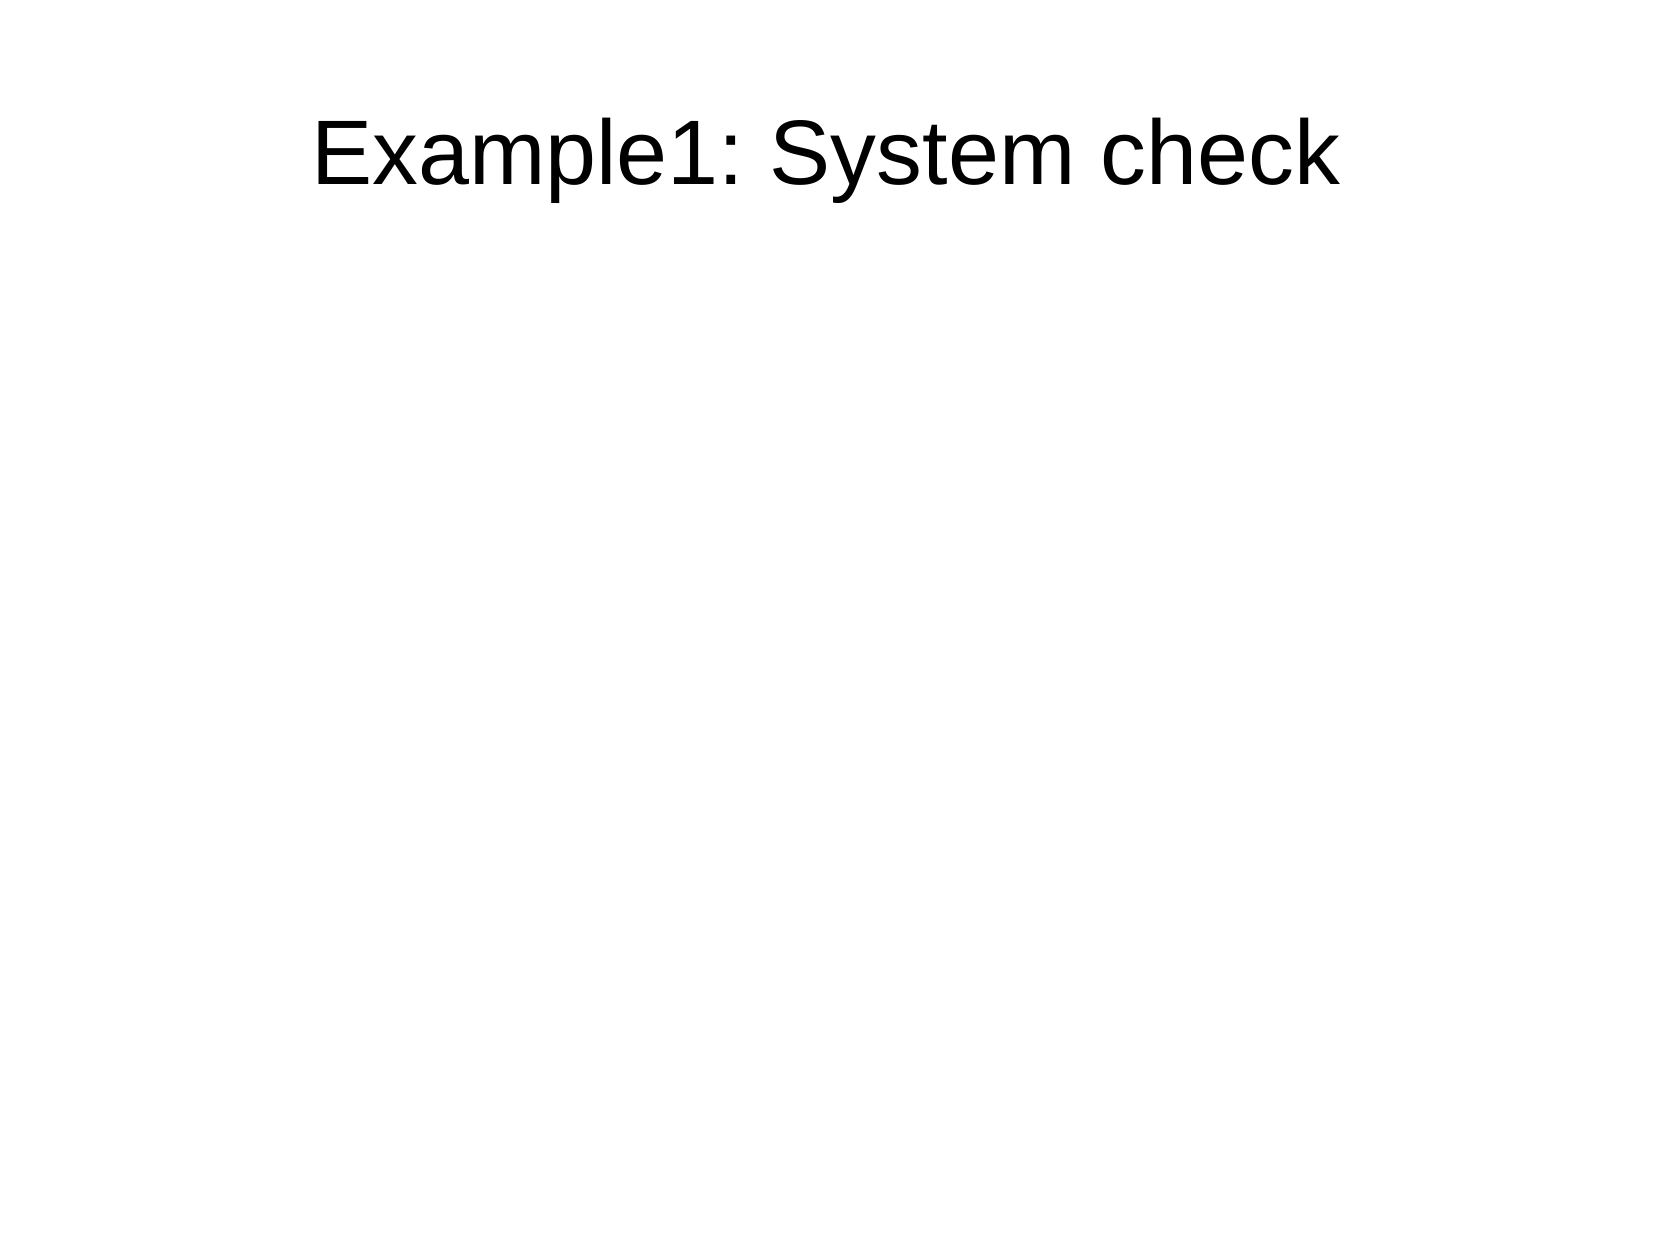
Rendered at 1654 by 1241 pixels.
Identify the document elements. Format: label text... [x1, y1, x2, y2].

title Example1: System check [82, 49, 1571, 257]
